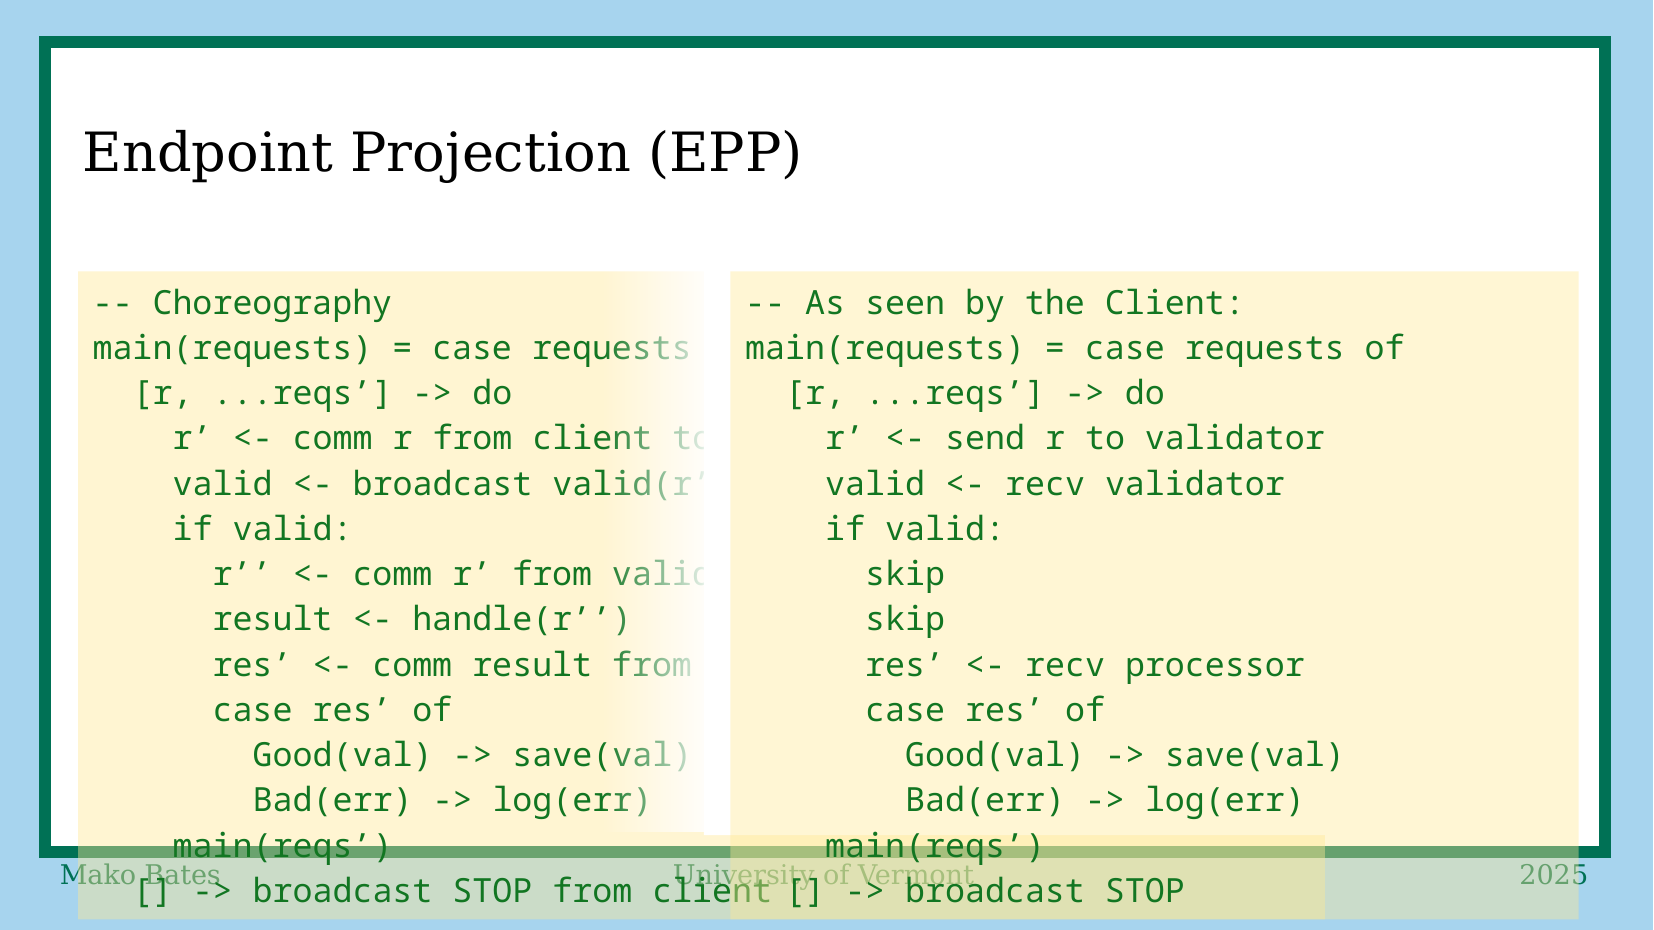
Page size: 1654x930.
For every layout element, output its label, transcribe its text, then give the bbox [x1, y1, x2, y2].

text_box -- As seen by the Client: main(requests) = case requests of [r, ...reqs’] -> do r’ <- send r to validator valid <- recv validator if valid: skip skip res’ <- recv processor case res’ of Good(val) -> save(val) Bad(err) -> log(err) main(reqs’) [] -> broadcast STOP [730, 271, 1579, 822]
title Endpoint Projection (EPP) [82, 101, 1571, 205]
text_box [601, 205, 1468, 836]
text_box -- Choreography main(requests) = case requests of [r, ...reqs’] -> do r’ <- comm r from client to validator valid <- broadcast valid(r’) from validator if valid: r’’ <- comm r’ from validator to processor result <- handle(r’’) res’ <- comm result from processor to client case res’ of Good(val) -> save(val) Bad(err) -> log(err) main(reqs’) [] -> broadcast STOP from client [78, 271, 601, 822]
